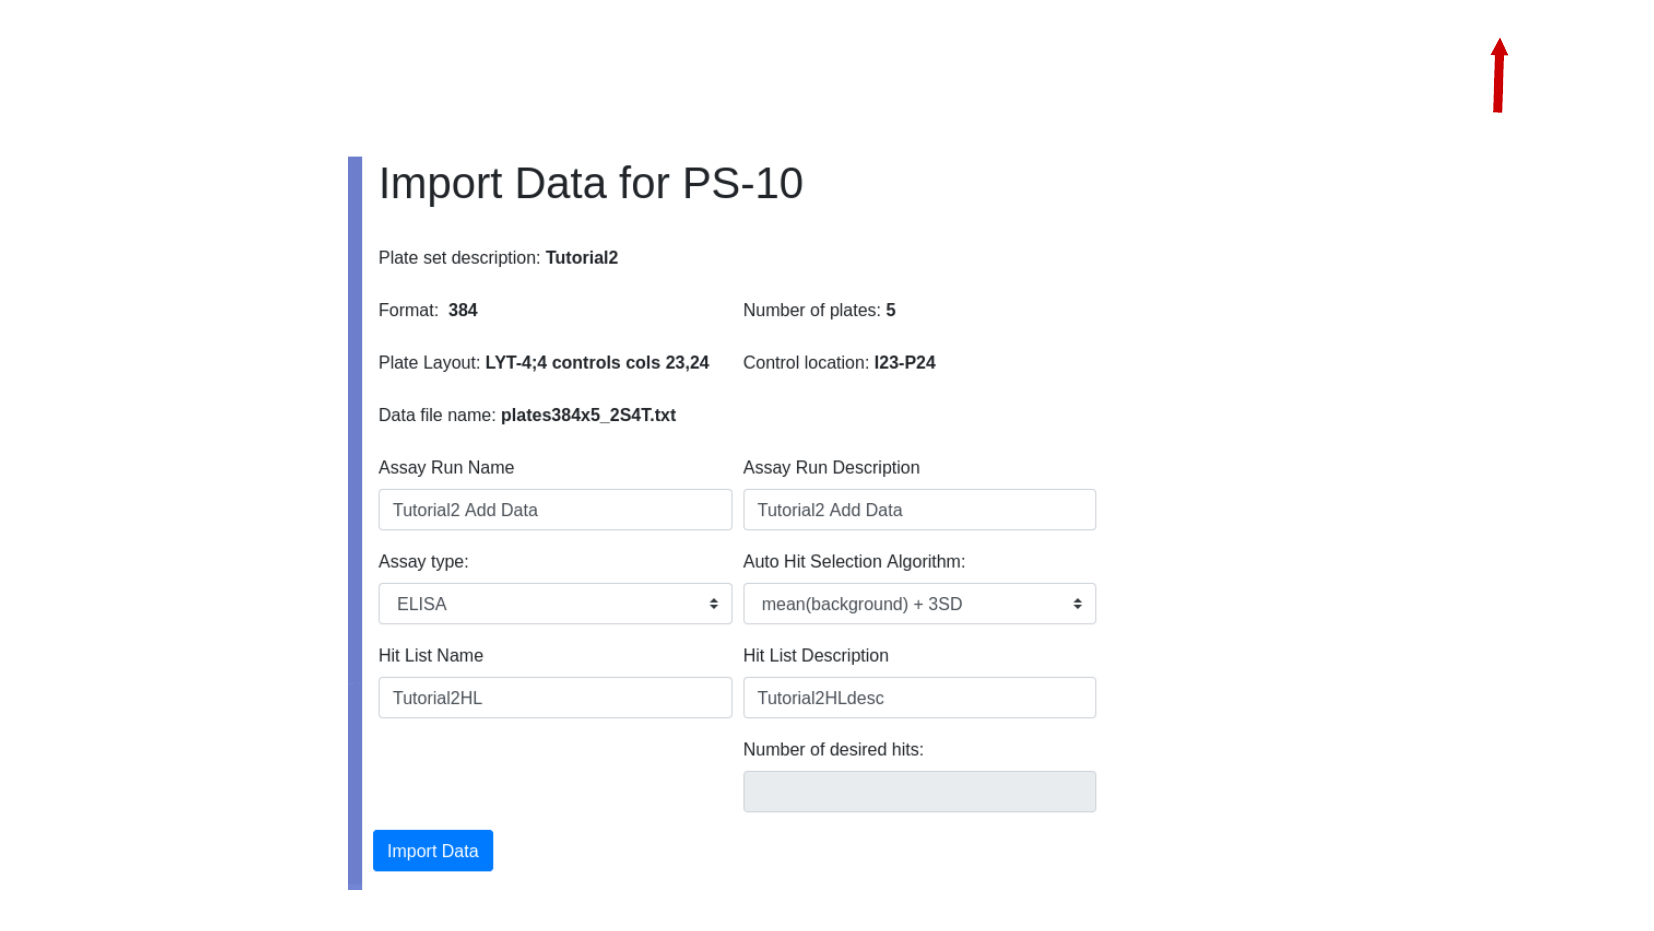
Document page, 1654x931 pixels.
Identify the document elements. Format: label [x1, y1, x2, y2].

picture [348, 149, 1127, 890]
